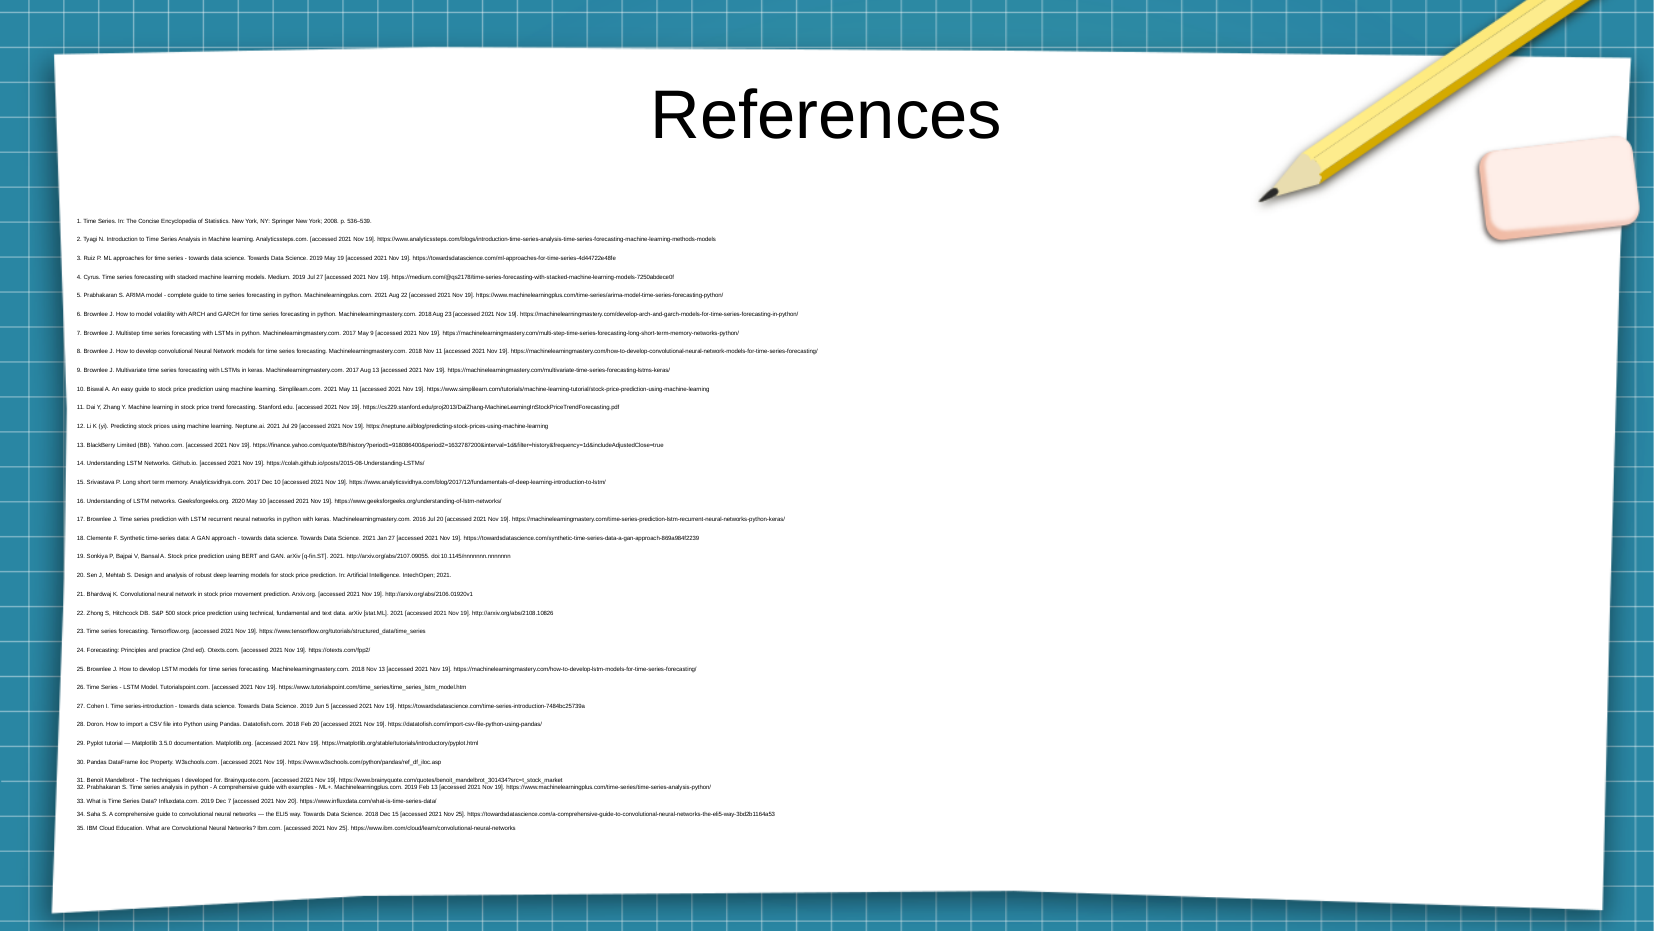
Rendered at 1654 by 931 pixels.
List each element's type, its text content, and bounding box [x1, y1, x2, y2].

picture [0, 0, 1654, 931]
title References [82, 37, 1571, 193]
list 1. Time Series. In: The Concise Encyclopedia of Statistics. New York, NY: Springer New York; 2008. p. 536–539. 2. Tyagi N. Introduction to Time Series Analysis in Machine learning. Analyticssteps.com. [accessed 2021 Nov 19]. https://www.analyticssteps.com/blogs/introduction-time-series-analysis-time-series-forecasting-machine-learning-methods-models 3. Ruiz P. ML approaches for time series - towards data science. Towards Data Science. 2019 May 19 [accessed 2021 Nov 19]. https://towardsdatascience.com/ml-approaches-for-time-series-4d44722e48fe 4. Cyrus. Time series forecasting with stacked machine learning models. Medium. 2019 Jul 27 [accessed 2021 Nov 19]. https://medium.com/@qs2178/time-series-forecasting-with-stacked-machine-learning-models-7250abdece0f 5. Prabhakaran S. ARIMA model - complete guide to time series forecasting in python. Machinelearningplus.com. 2021 Aug 22 [accessed 2021 Nov 19]. https://www.machinelearningplus.com/time-series/arima-model-time-series-forecasting-python/ 6. Brownlee J. How to model volatility with ARCH and GARCH for time series forecasting in python. Machinelearningmastery.com. 2018 Aug 23 [accessed 2021 Nov 19]. https://machinelearningmastery.com/develop-arch-and-garch-models-for-time-series-forecasting-in-python/ 7. Brownlee J. Multistep time series forecasting with LSTMs in python. Machinelearningmastery.com. 2017 May 9 [accessed 2021 Nov 19]. https://machinelearningmastery.com/multi-step-time-series-forecasting-long-short-term-memory-networks-python/ 8. Brownlee J. How to develop convolutional Neural Network models for time series forecasting. Machinelearningmastery.com. 2018 Nov 11 [accessed 2021 Nov 19]. https://machinelearningmastery.com/how-to-develop-convolutional-neural-network-models-for-time-series-forecasting/ 9. Brownlee J. Multivariate time series forecasting with LSTMs in keras. Machinelearningmastery.com. 2017 Aug 13 [accessed 2021 Nov 19]. https://machinelearningmastery.com/multivariate-time-series-forecasting-lstms-keras/ 10. Biswal A. An easy guide to stock price prediction using machine learning. Simplilearn.com. 2021 May 11 [accessed 2021 Nov 19]. https://www.simplilearn.com/tutorials/machine-learning-tutorial/stock-price-prediction-using-machine-learning 11. Dai Y, Zhang Y. Machine learning in stock price trend forecasting. Stanford.edu. [accessed 2021 Nov 19]. https://cs229.stanford.edu/proj2013/DaiZhang-MachineLearningInStockPriceTrendForecasting.pdf 12. Li K (yi). Predicting stock prices using machine learning. Neptune.ai. 2021 Jul 29 [accessed 2021 Nov 19]. https://neptune.ai/blog/predicting-stock-prices-using-machine-learning 13. BlackBerry Limited (BB). Yahoo.com. [accessed 2021 Nov 19]. https://finance.yahoo.com/quote/BB/history?period1=918086400&period2=1632787200&interval=1d&filter=history&frequency=1d&includeAdjustedClose=true 14. Understanding LSTM Networks. Github.io. [accessed 2021 Nov 19]. https://colah.github.io/posts/2015-08-Understanding-LSTMs/ 15. Srivastava P. Long short term memory. Analyticsvidhya.com. 2017 Dec 10 [accessed 2021 Nov 19]. https://www.analyticsvidhya.com/blog/2017/12/fundamentals-of-deep-learning-introduction-to-lstm/ 16. Understanding of LSTM networks. Geeksforgeeks.org. 2020 May 10 [accessed 2021 Nov 19]. https://www.geeksforgeeks.org/understanding-of-lstm-networks/ 17. Brownlee J. Time series prediction with LSTM recurrent neural networks in python with keras. Machinelearningmastery.com. 2016 Jul 20 [accessed 2021 Nov 19]. https://machinelearningmastery.com/time-series-prediction-lstm-recurrent-neural-networks-python-keras/ 18. Clemente F. Synthetic time-series data: A GAN approach - towards data science. Towards Data Science. 2021 Jan 27 [accessed 2021 Nov 19]. https://towardsdatascience.com/synthetic-time-series-data-a-gan-approach-869a984f2239 19. Sonkiya P, Bajpai V, Bansal A. Stock price prediction using BERT and GAN. arXiv [q-fin.ST]. 2021. http://arxiv.org/abs/2107.09055. doi:10.1145/nnnnnnn.nnnnnnn 20. Sen J, Mehtab S. Design and analysis of robust deep learning models for stock price prediction. In: Artificial Intelligence. IntechOpen; 2021. 21. Bhardwaj K. Convolutional neural network in stock price movement prediction. Arxiv.org. [accessed 2021 Nov 19]. http://arxiv.org/abs/2106.01920v1 22. Zhong S, Hitchcock DB. S&P 500 stock price prediction using technical, fundamental and text data. arXiv [stat.ML]. 2021 [accessed 2021 Nov 19]. http://arxiv.org/abs/2108.10826 23. Time series forecasting. Tensorflow.org. [accessed 2021 Nov 19]. https://www.tensorflow.org/tutorials/structured_data/time_series 24. Forecasting: Principles and practice (2nd ed). Otexts.com. [accessed 2021 Nov 19]. https://otexts.com/fpp2/ 25. Brownlee J. How to develop LSTM models for time series forecasting. Machinelearningmastery.com. 2018 Nov 13 [accessed 2021 Nov 19]. https://machinelearningmastery.com/how-to-develop-lstm-models-for-time-series-forecasting/ 26. Time Series - LSTM Model. Tutorialspoint.com. [accessed 2021 Nov 19]. https://www.tutorialspoint.com/time_series/time_series_lstm_model.htm 27. Cohen I. Time series-introduction - towards data science. Towards Data Science. 2019 Jun 5 [accessed 2021 Nov 19]. https://towardsdatascience.com/time-series-introduction-7484bc25739a 28. Doron. How to import a CSV file into Python using Pandas. Datatofish.com. 2018 Feb 20 [accessed 2021 Nov 19]. https://datatofish.com/import-csv-file-python-using-pandas/ 29. Pyplot tutorial — Matplotlib 3.5.0 documentation. Matplotlib.org. [accessed 2021 Nov 19]. https://matplotlib.org/stable/tutorials/introductory/pyplot.html 30. Pandas DataFrame iloc Property. W3schools.com. [accessed 2021 Nov 19]. https://www.w3schools.com/python/pandas/ref_df_iloc.asp 31. Benoit Mandelbrot - The techniques I developed for. Brainyquote.com. [accessed 2021 Nov 19]. https://www.brainyquote.com/quotes/benoit_mandelbrot_301434?src=t_stock_market 32. Prabhakaran S. Time series analysis in python - A comprehensive guide with examples - ML+. Machinelearningplus.com. 2019 Feb 13 [accessed 2021 Nov 19]. https://www.machinelearningplus.com/time-series/time-series-analysis-python/ 33. What is Time Series Data? Influxdata.com. 2019 Dec 7 [accessed 2021 Nov 20]. https://www.influxdata.com/what-is-time-series-data/ 34. Saha S. A comprehensive guide to convolutional neural networks — the ELI5 way. Towards Data Science. 2018 Dec 15 [accessed 2021 Nov 25]. https://towardsdatascience.com/a-comprehensive-guide-to-convolutional-neural-networks-the-eli5-way-3bd2b1164a53 35. IBM Cloud Education. What are Convolutional Neural Networks? Ibm.com. [accessed 2021 Nov 25]. https://www.ibm.com/cloud/learn/convolutional-neural-networks [76, 217, 1565, 886]
